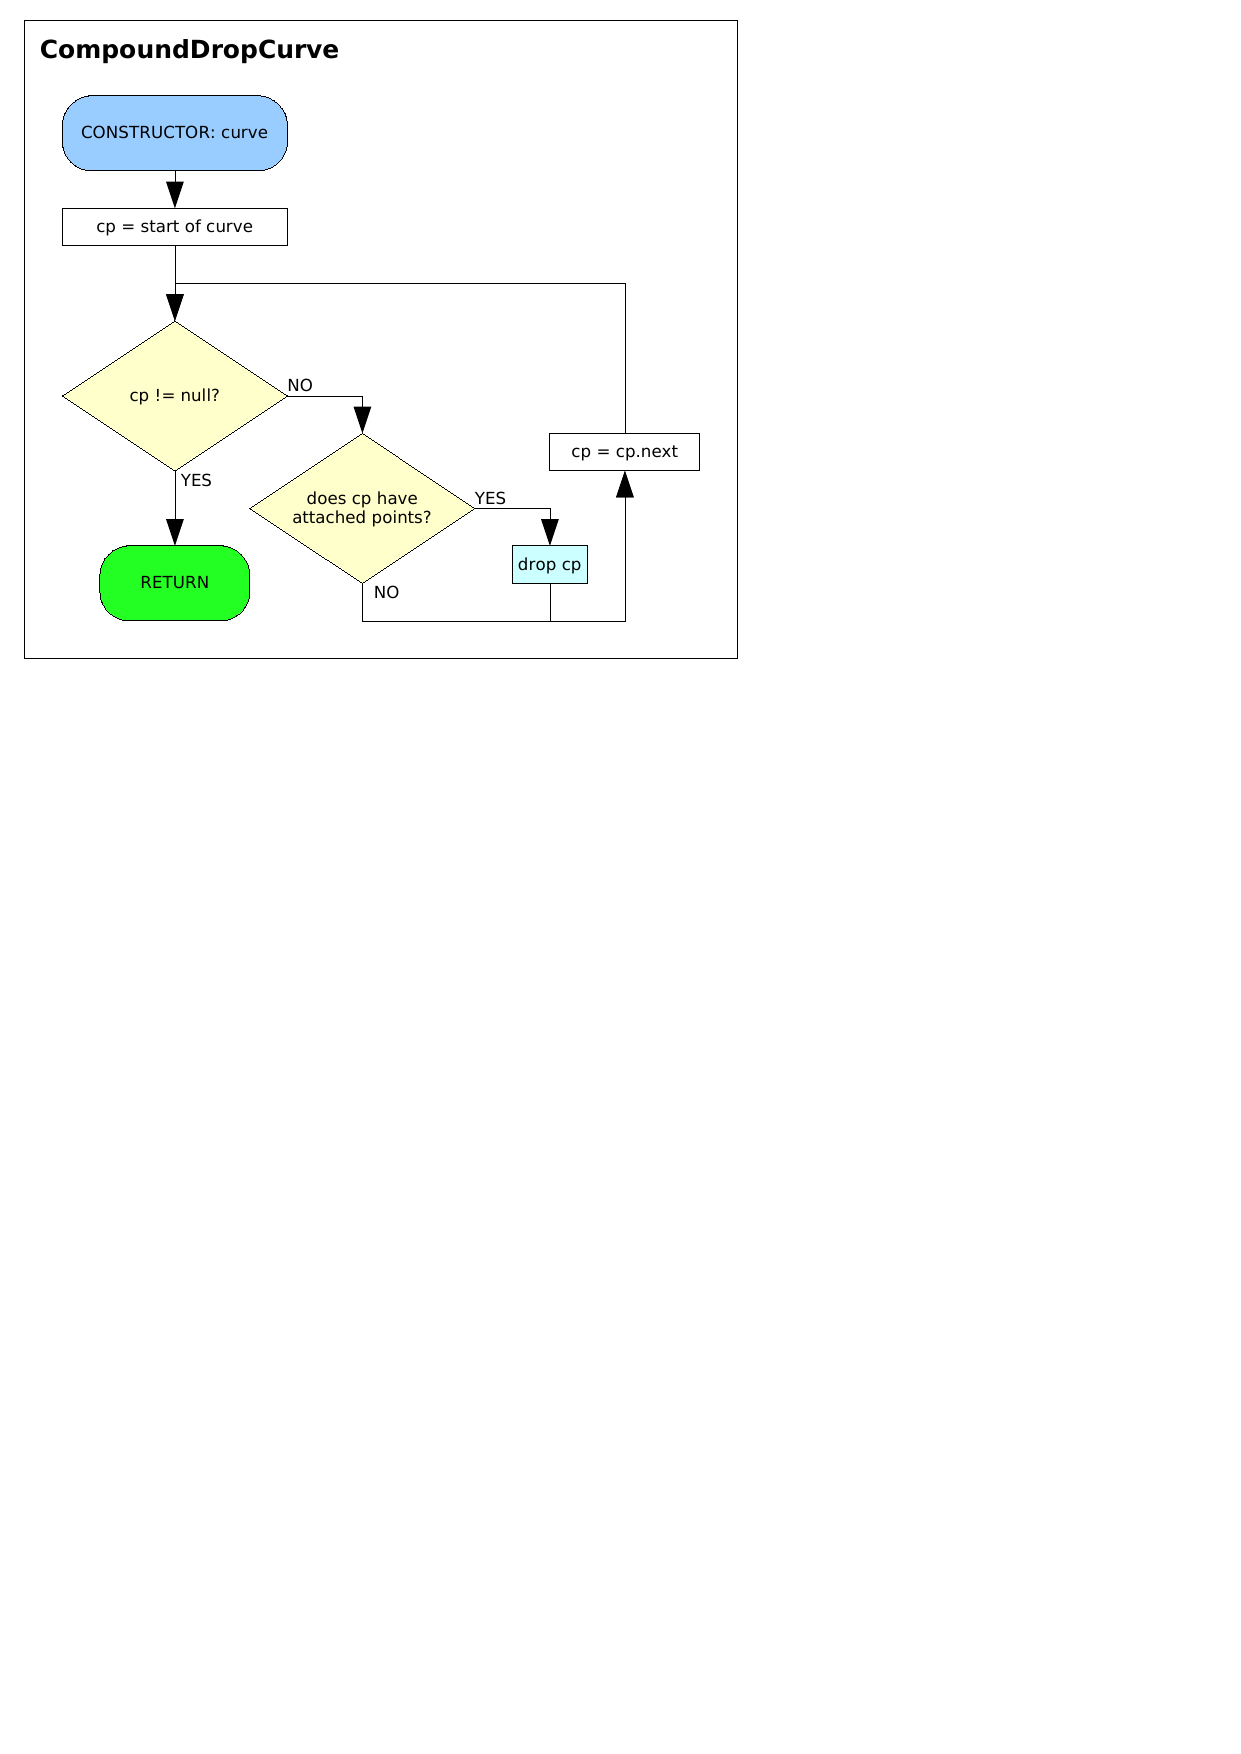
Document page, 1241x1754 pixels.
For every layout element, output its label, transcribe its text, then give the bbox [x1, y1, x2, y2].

text_box cp = cp.next [549, 433, 700, 471]
text_box cp != null? [62, 321, 287, 471]
text_box cp = start of curve [62, 208, 288, 246]
text_box YES [180, 470, 213, 491]
text_box NO [287, 376, 314, 396]
text_box NO [374, 583, 400, 603]
text_box CompoundDropCurve [24, 20, 738, 659]
text_box does cp have attached points? [249, 433, 474, 583]
text_box drop cp [512, 545, 588, 584]
text_box YES [474, 488, 507, 509]
